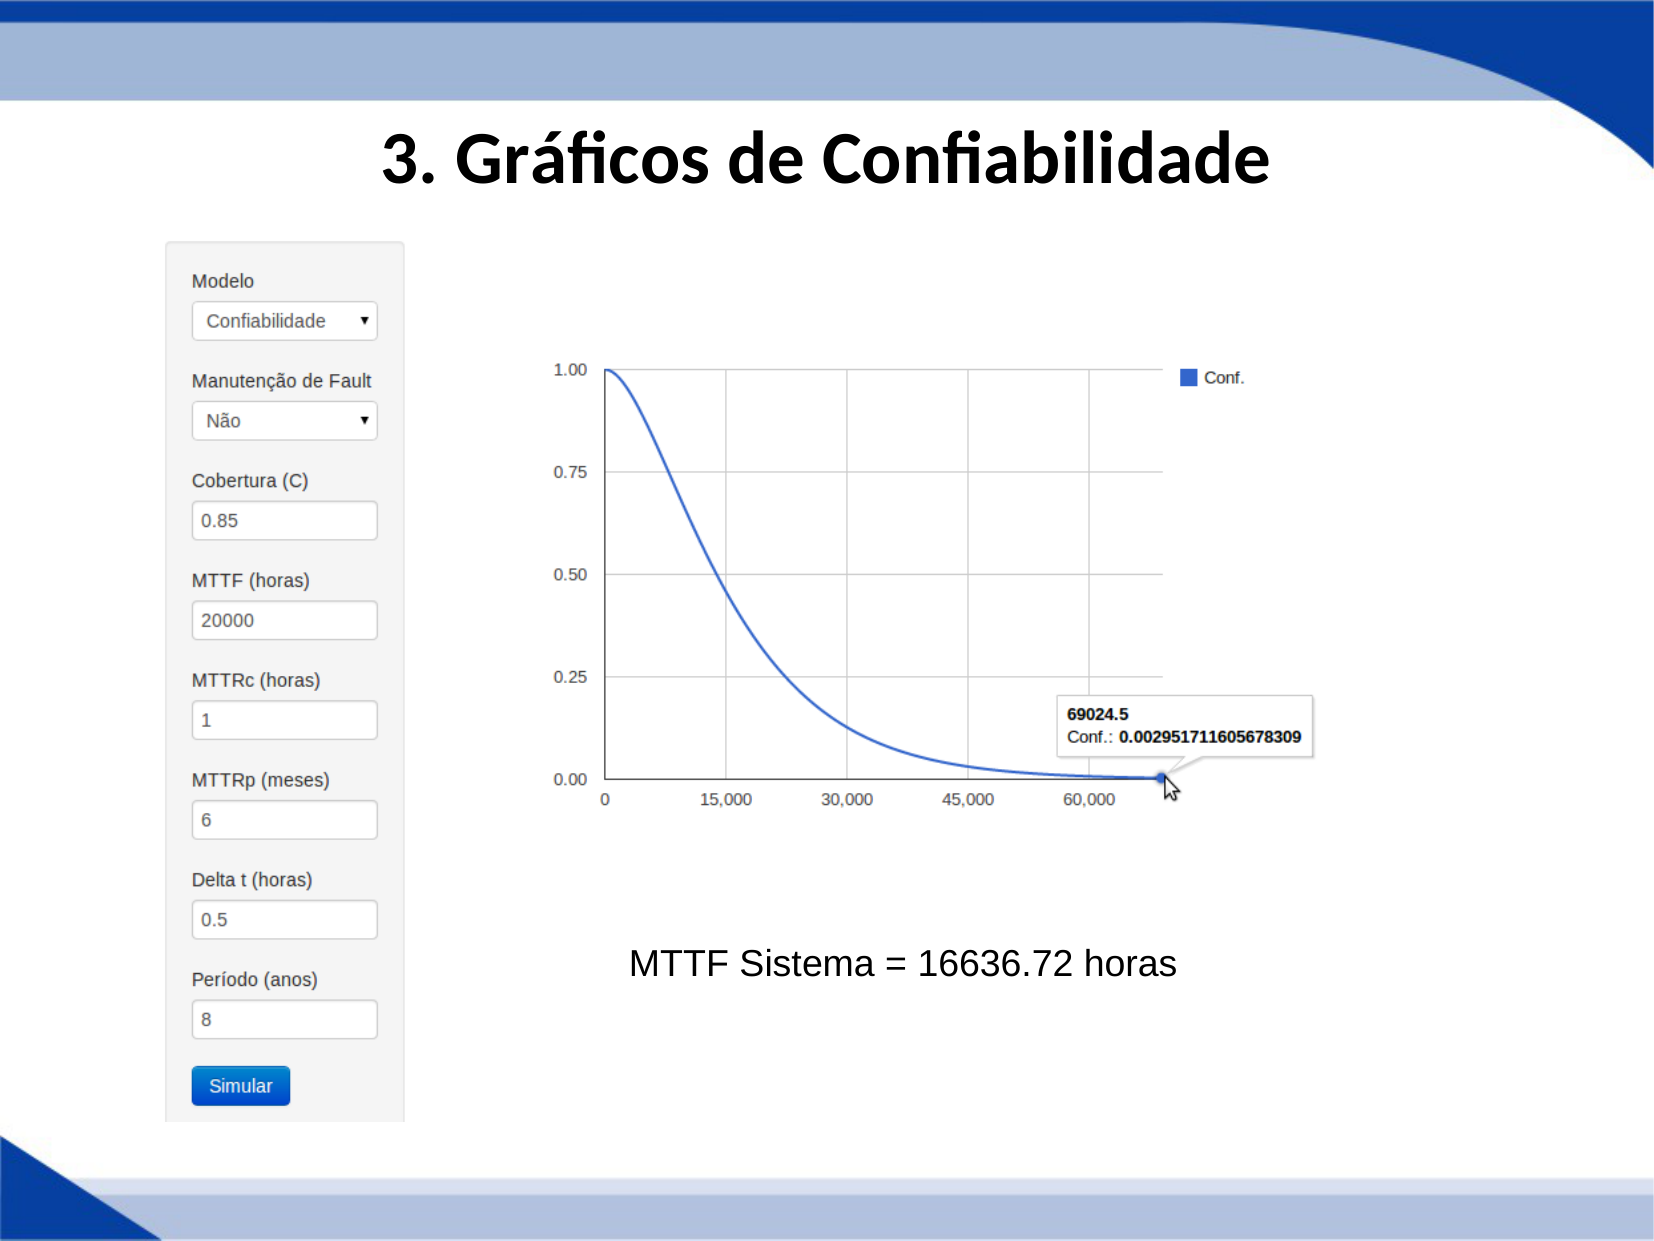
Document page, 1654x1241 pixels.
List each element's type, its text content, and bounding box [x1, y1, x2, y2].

picture [0, 0, 1654, 1241]
title 3. Gráficos de Confiabilidade [82, 49, 1571, 257]
text_box MTTF Sistema = 16636.72 horas [614, 935, 1193, 993]
